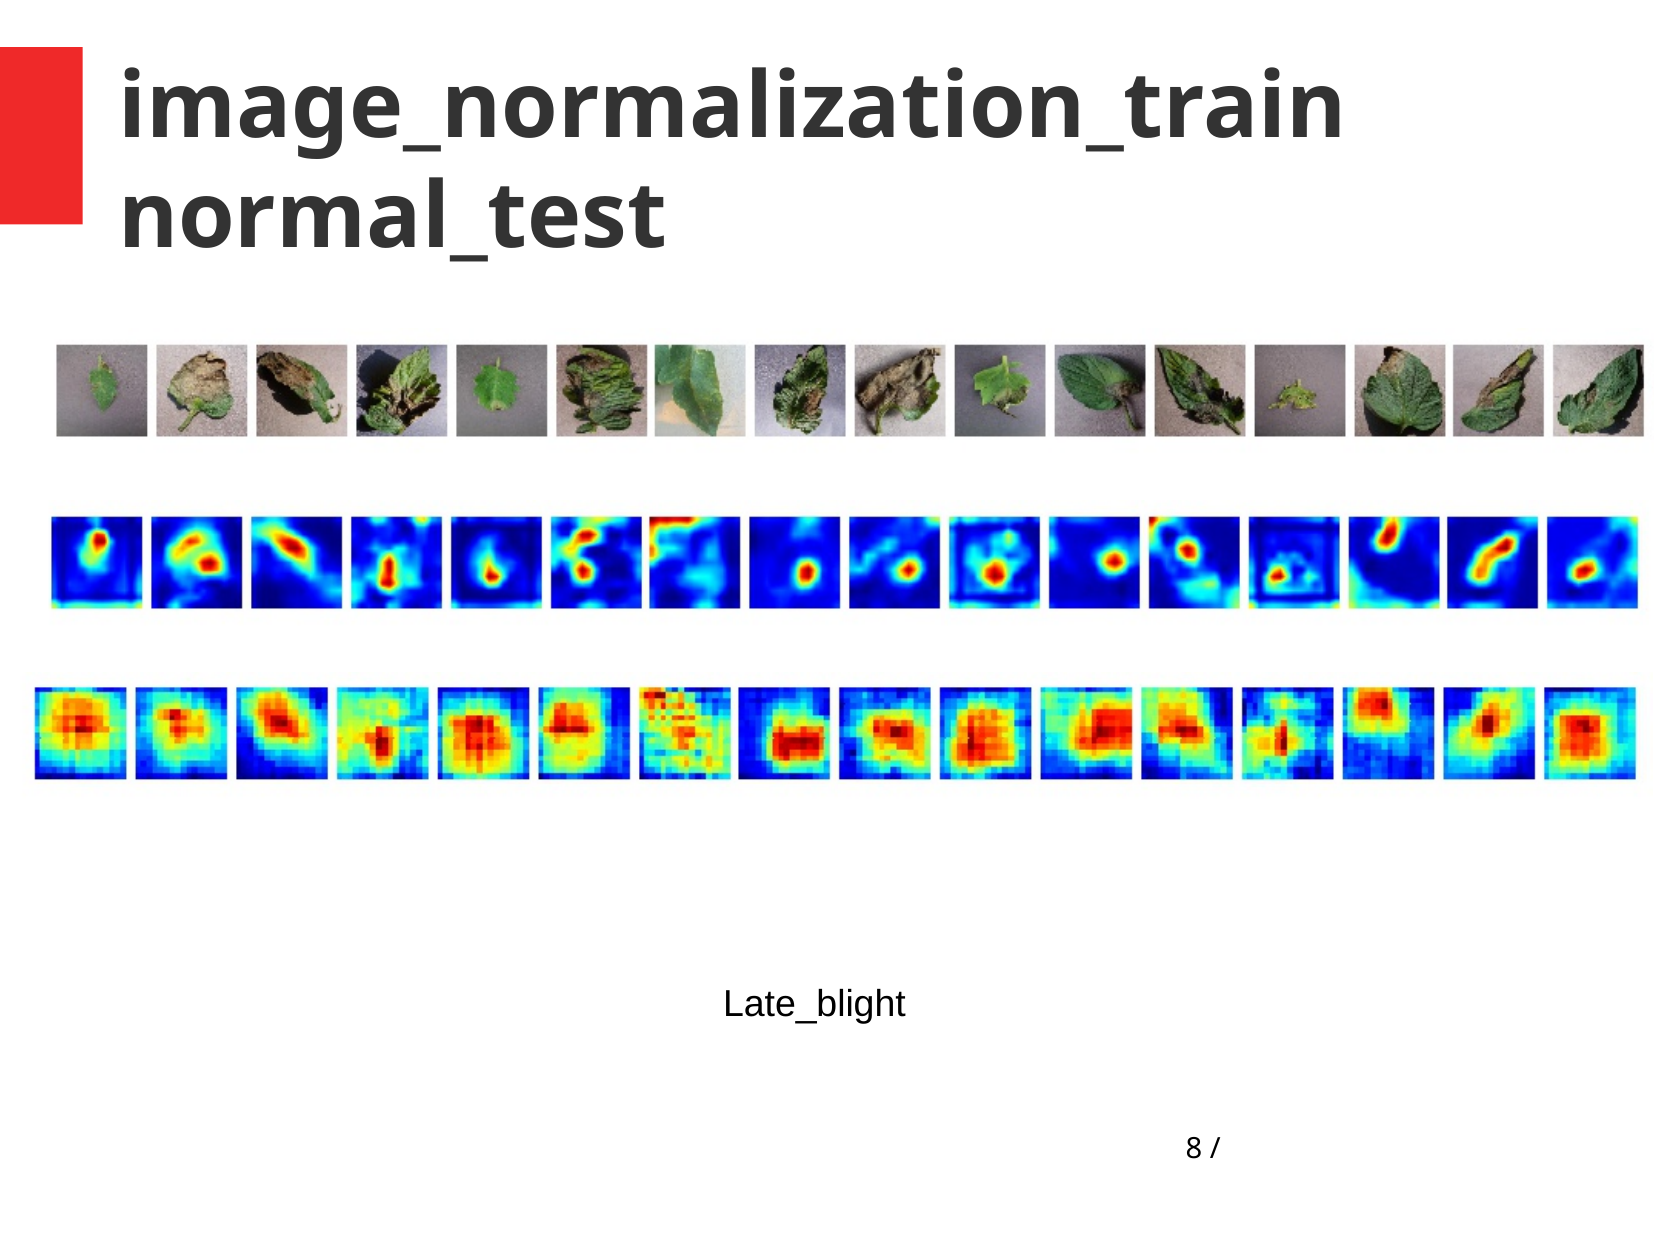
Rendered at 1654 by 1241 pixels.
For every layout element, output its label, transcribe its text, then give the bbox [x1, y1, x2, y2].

text_box Late_blight [708, 975, 921, 1032]
text_box / [1185, 1129, 1571, 1216]
picture [0, 672, 1653, 817]
picture [6, 328, 1654, 474]
title image_normalization_train normal_test [118, 45, 1571, 260]
picture [1, 500, 1654, 646]
